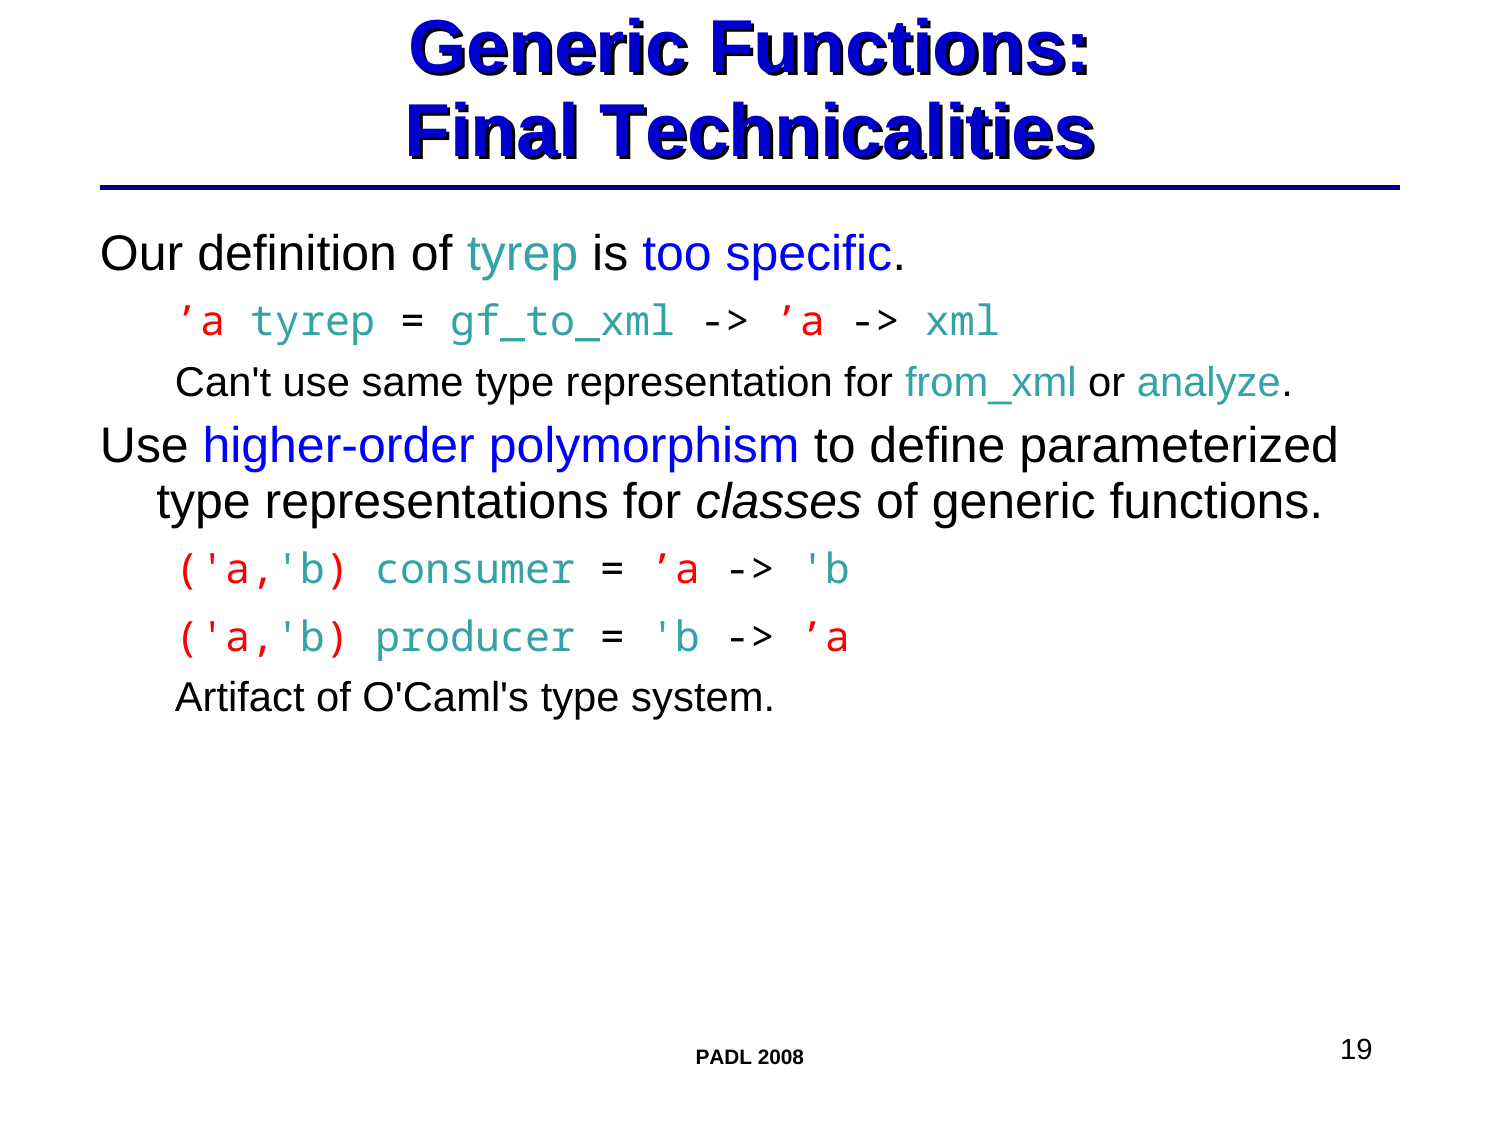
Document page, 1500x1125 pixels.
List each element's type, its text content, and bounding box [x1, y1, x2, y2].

list Our definition of tyrep is too specific. ’a tyrep = gf_to_xml -> ’a -> xml Can't use same type representation for from_xml or analyze. Use higher-order polymorphism to define parameterized type representations for classes of generic functions. ('a,'b) consumer = ’a -> 'b ('a,'b) producer = 'b -> ’a Artifact of O'Caml's type system. [99, 224, 1375, 986]
title Generic Functions: Final Technicalities [99, 0, 1401, 179]
